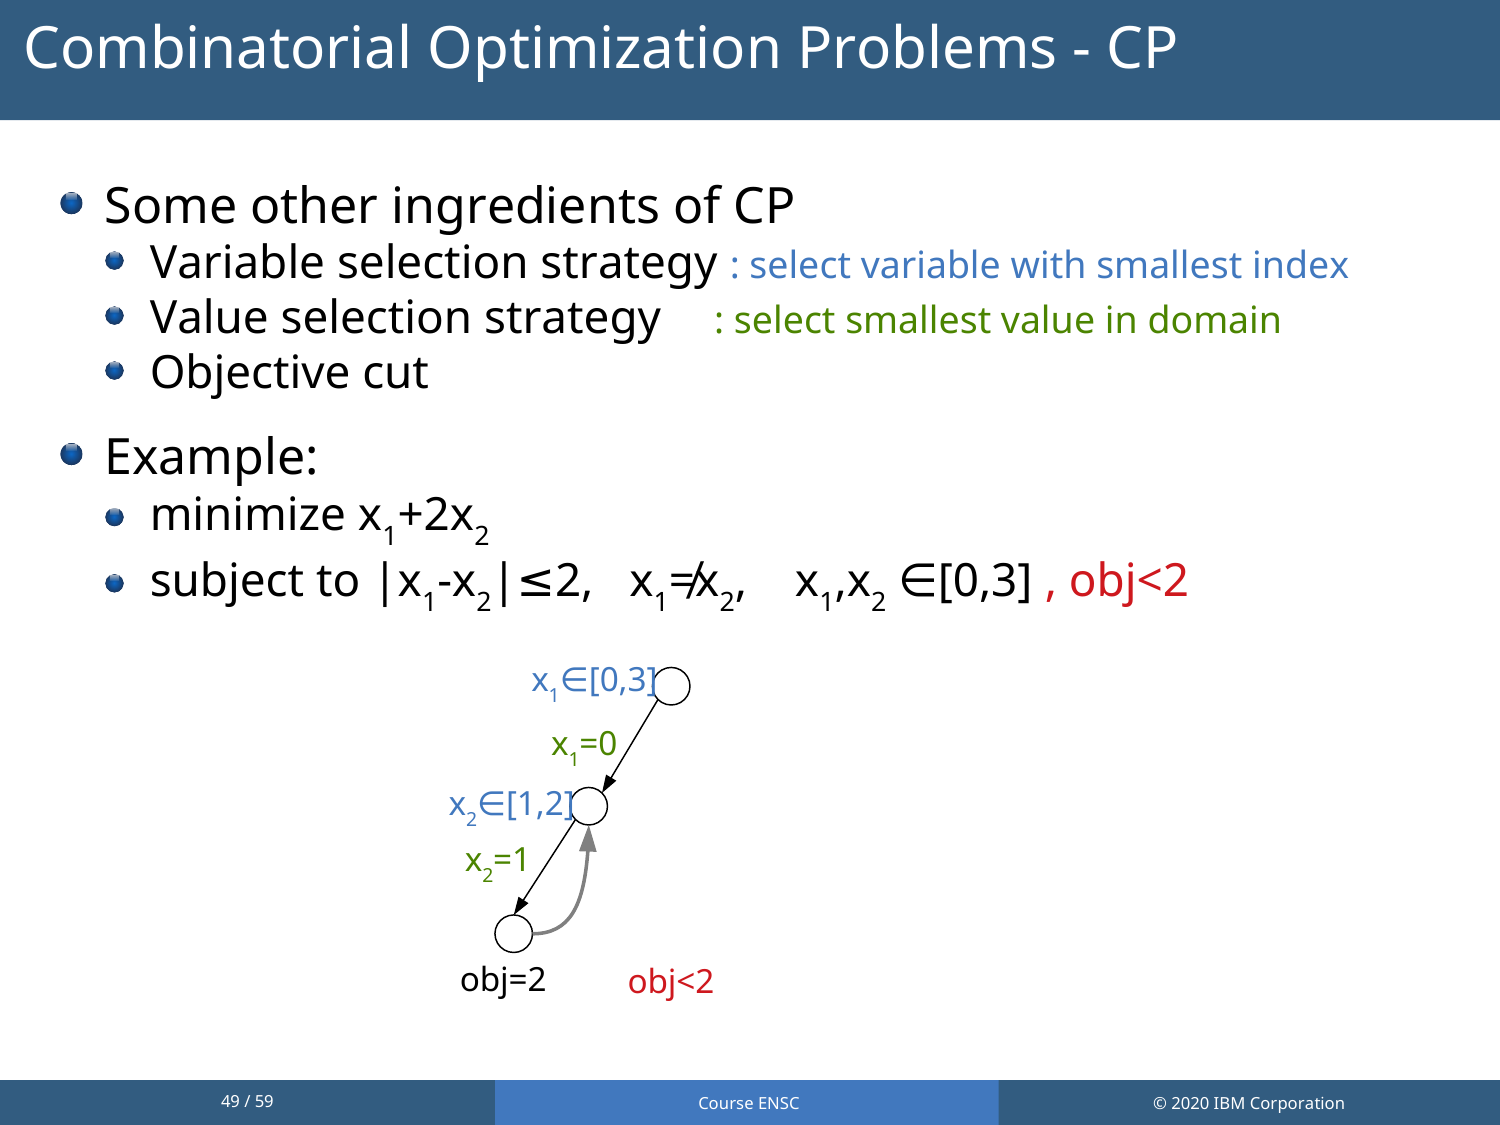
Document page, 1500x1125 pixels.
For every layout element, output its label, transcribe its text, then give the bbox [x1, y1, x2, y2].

text_box x1∈[0,3] [516, 650, 712, 714]
text_box [494, 915, 533, 950]
title Combinatorial Optimization Problems - CP [0, 0, 1500, 121]
list Some other ingredients of CP Variable selection strategy : select variable with smallest index Value selection strategy : select smallest value in domain Objective cut Example: minimize x1+2x2 subject to |x1-x2|≤2, x1≠x2, x1,x2 ∈[0,3] , obj<2 [45, 165, 1441, 1036]
text_box x2=1 [450, 831, 558, 901]
text_box x2∈[1,2] [433, 774, 629, 838]
text_box obj<2 [612, 952, 758, 1008]
text_box obj=2 [445, 950, 590, 1006]
text_box x1=0 [536, 715, 644, 785]
